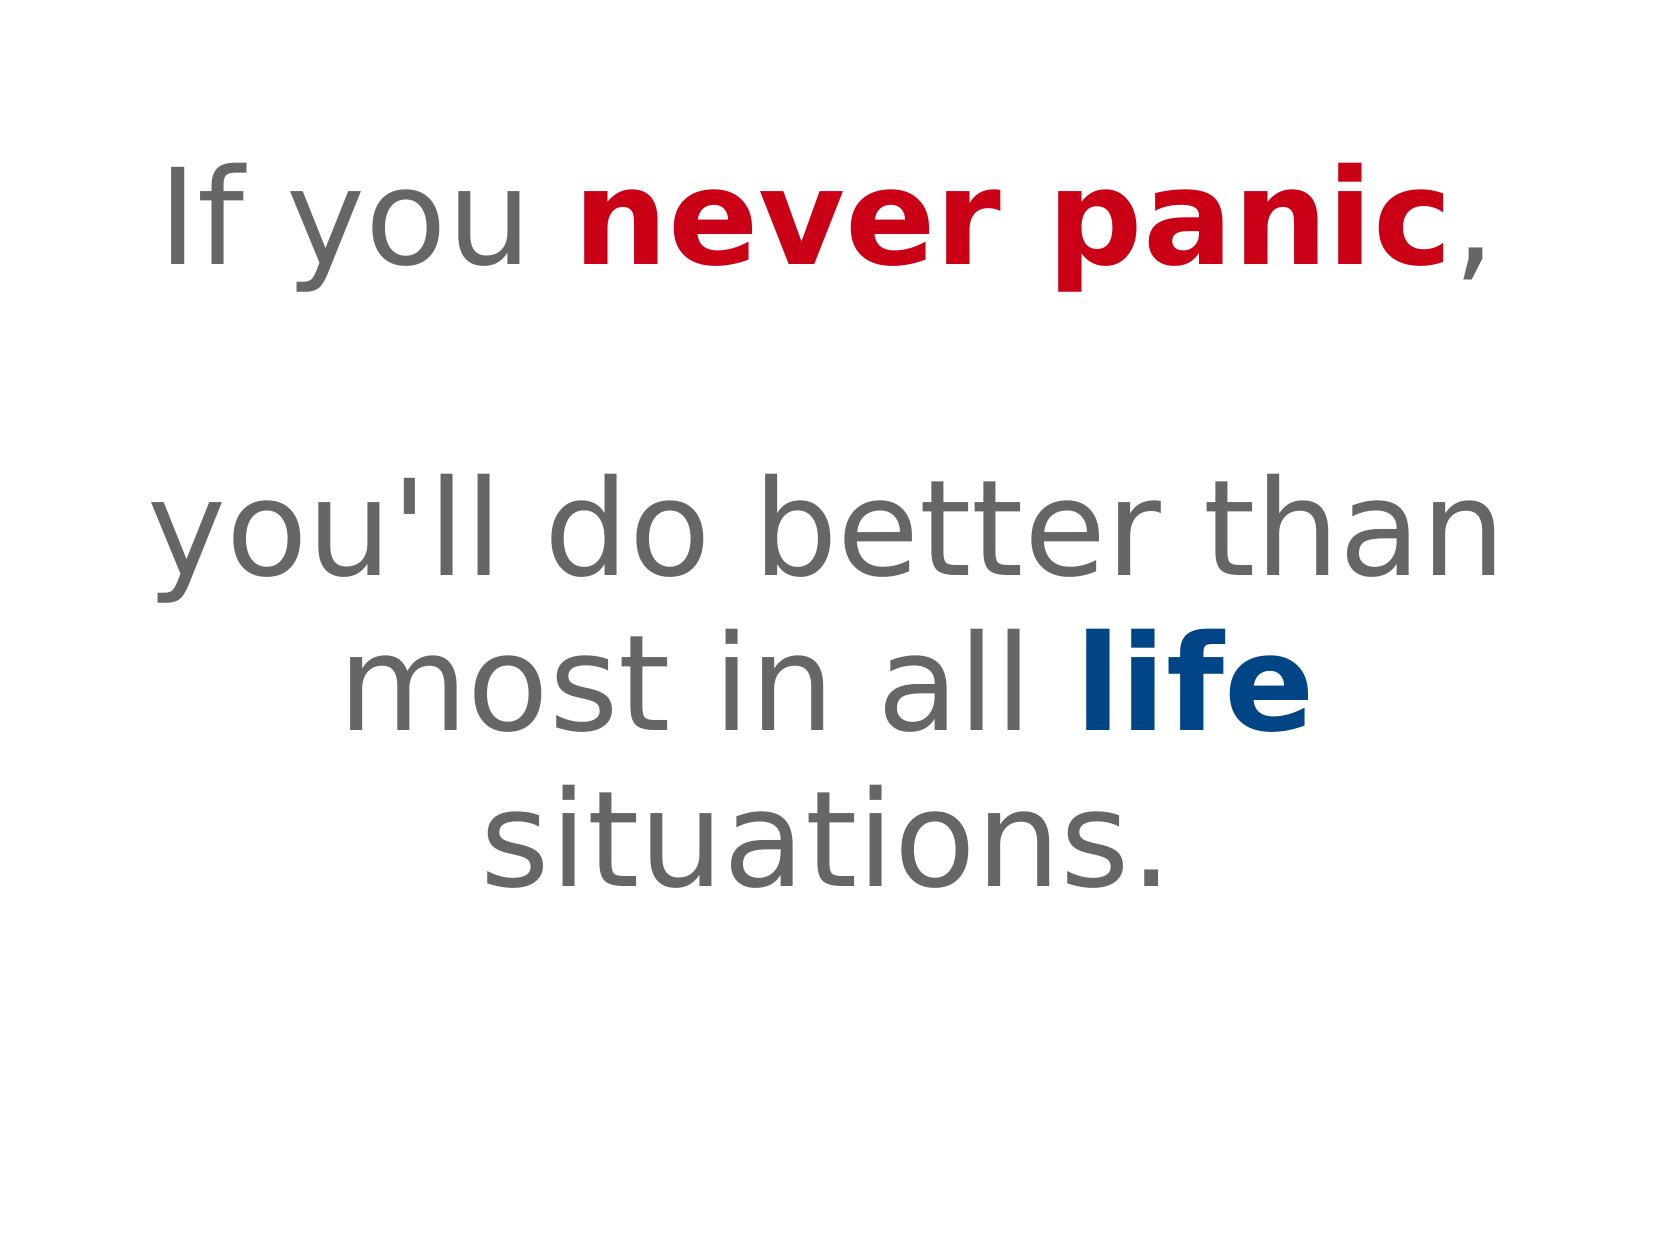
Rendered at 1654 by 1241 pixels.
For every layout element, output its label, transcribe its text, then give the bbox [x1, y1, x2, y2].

subtitle If you never panic, you'll do better than most in all life situations. [82, 56, 1571, 1102]
